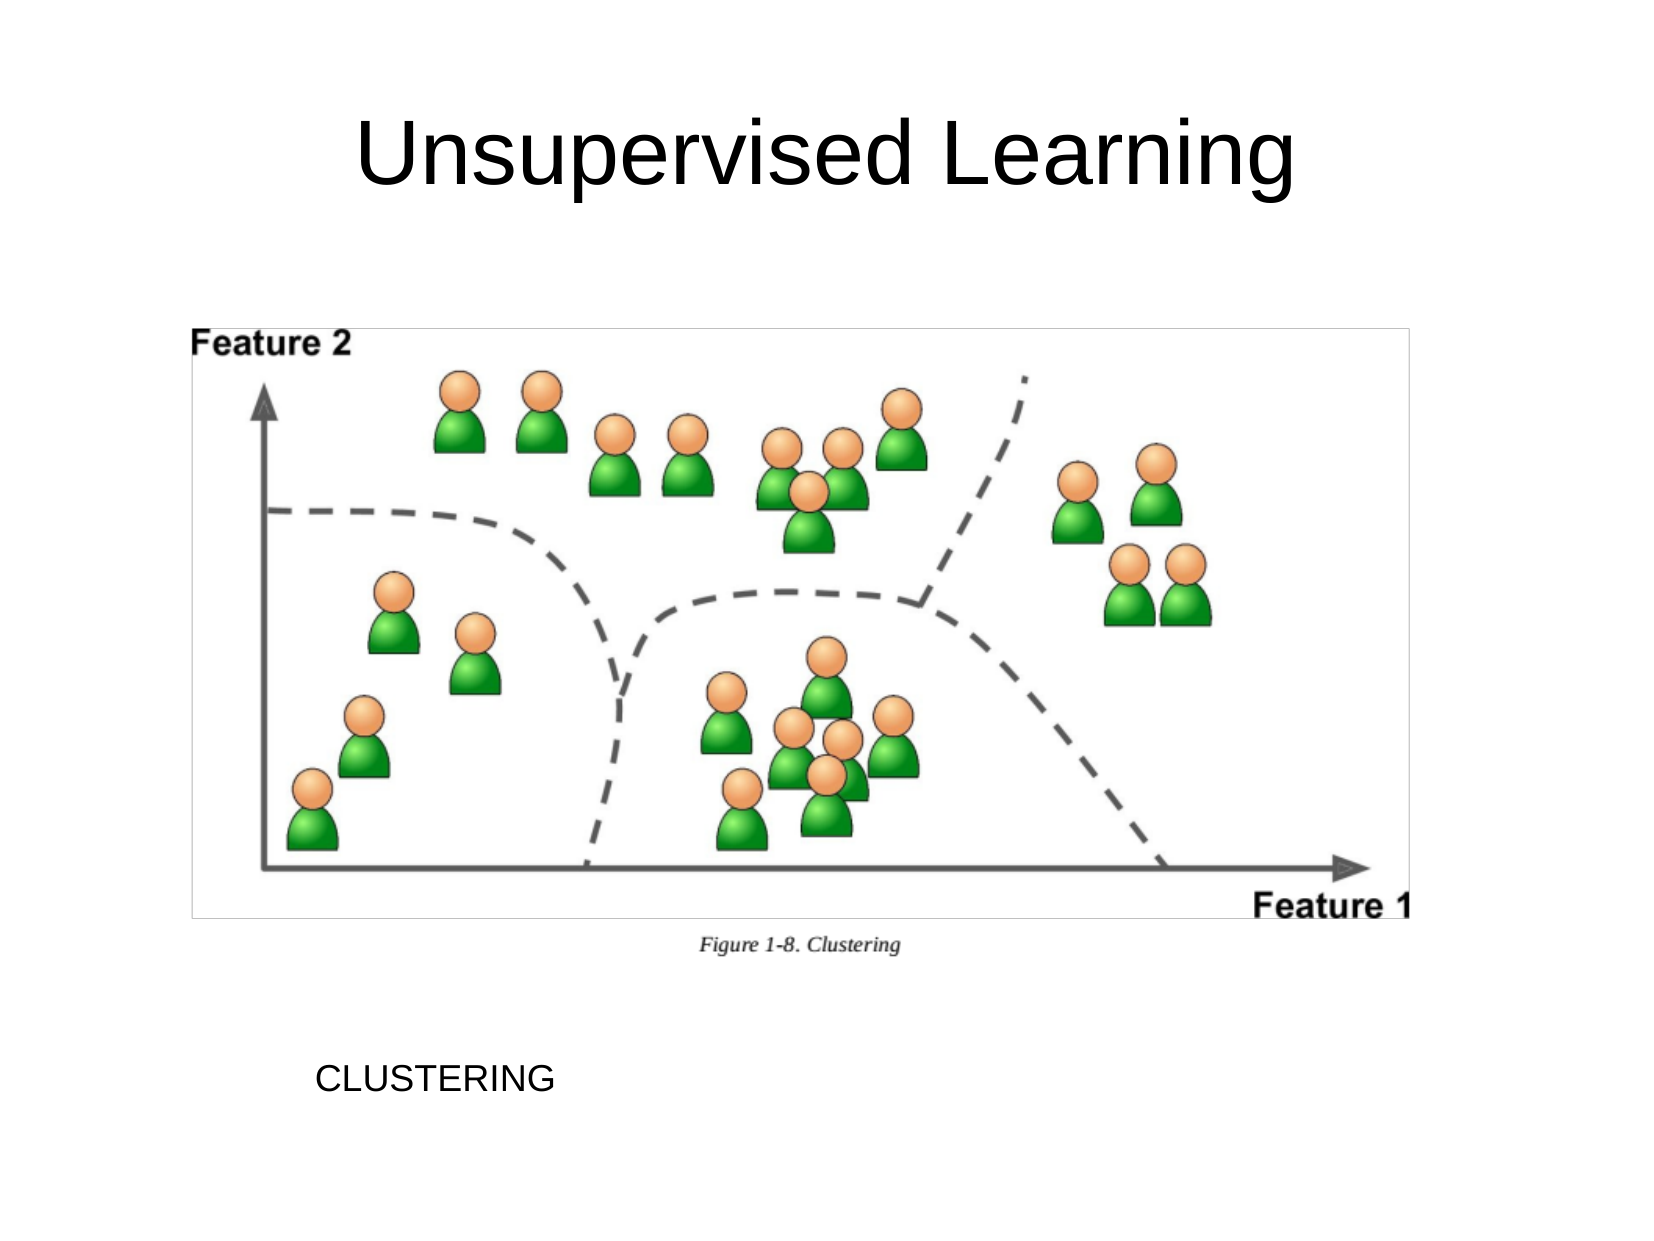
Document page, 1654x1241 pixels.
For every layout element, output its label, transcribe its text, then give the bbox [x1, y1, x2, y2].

text_box CLUSTERING [300, 1050, 1426, 1107]
title Unsupervised Learning [82, 49, 1571, 257]
picture [183, 299, 1411, 969]
